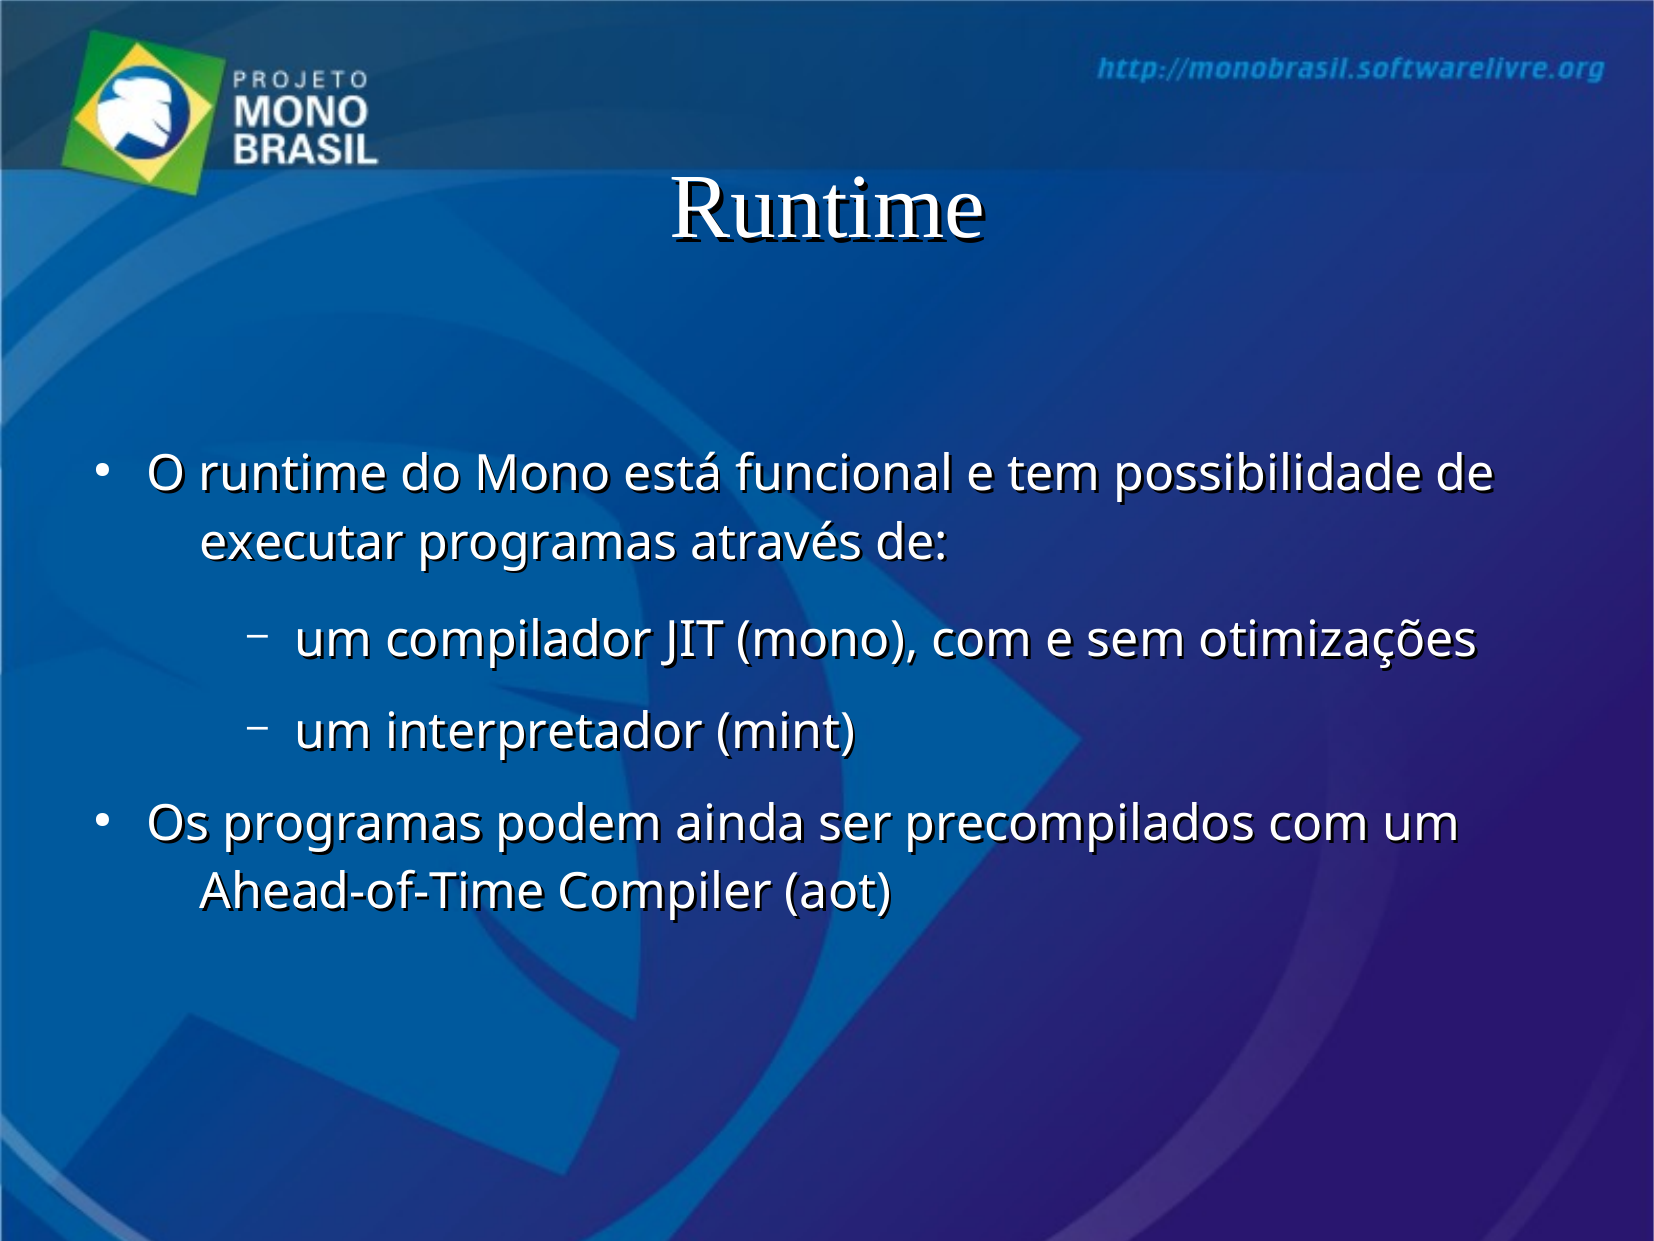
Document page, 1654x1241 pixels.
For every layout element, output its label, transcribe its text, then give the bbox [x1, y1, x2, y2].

title Runtime [121, 103, 1534, 311]
picture [0, 0, 1654, 1241]
list O runtime do Mono está funcional e tem possibilidade de executar programas através de: um compilador JIT (mono), com e sem otimizações um interpretador (mint) Os programas podem ainda ser precompilados com um Ahead-of-Time Compiler (aot) [58, 437, 1572, 1241]
